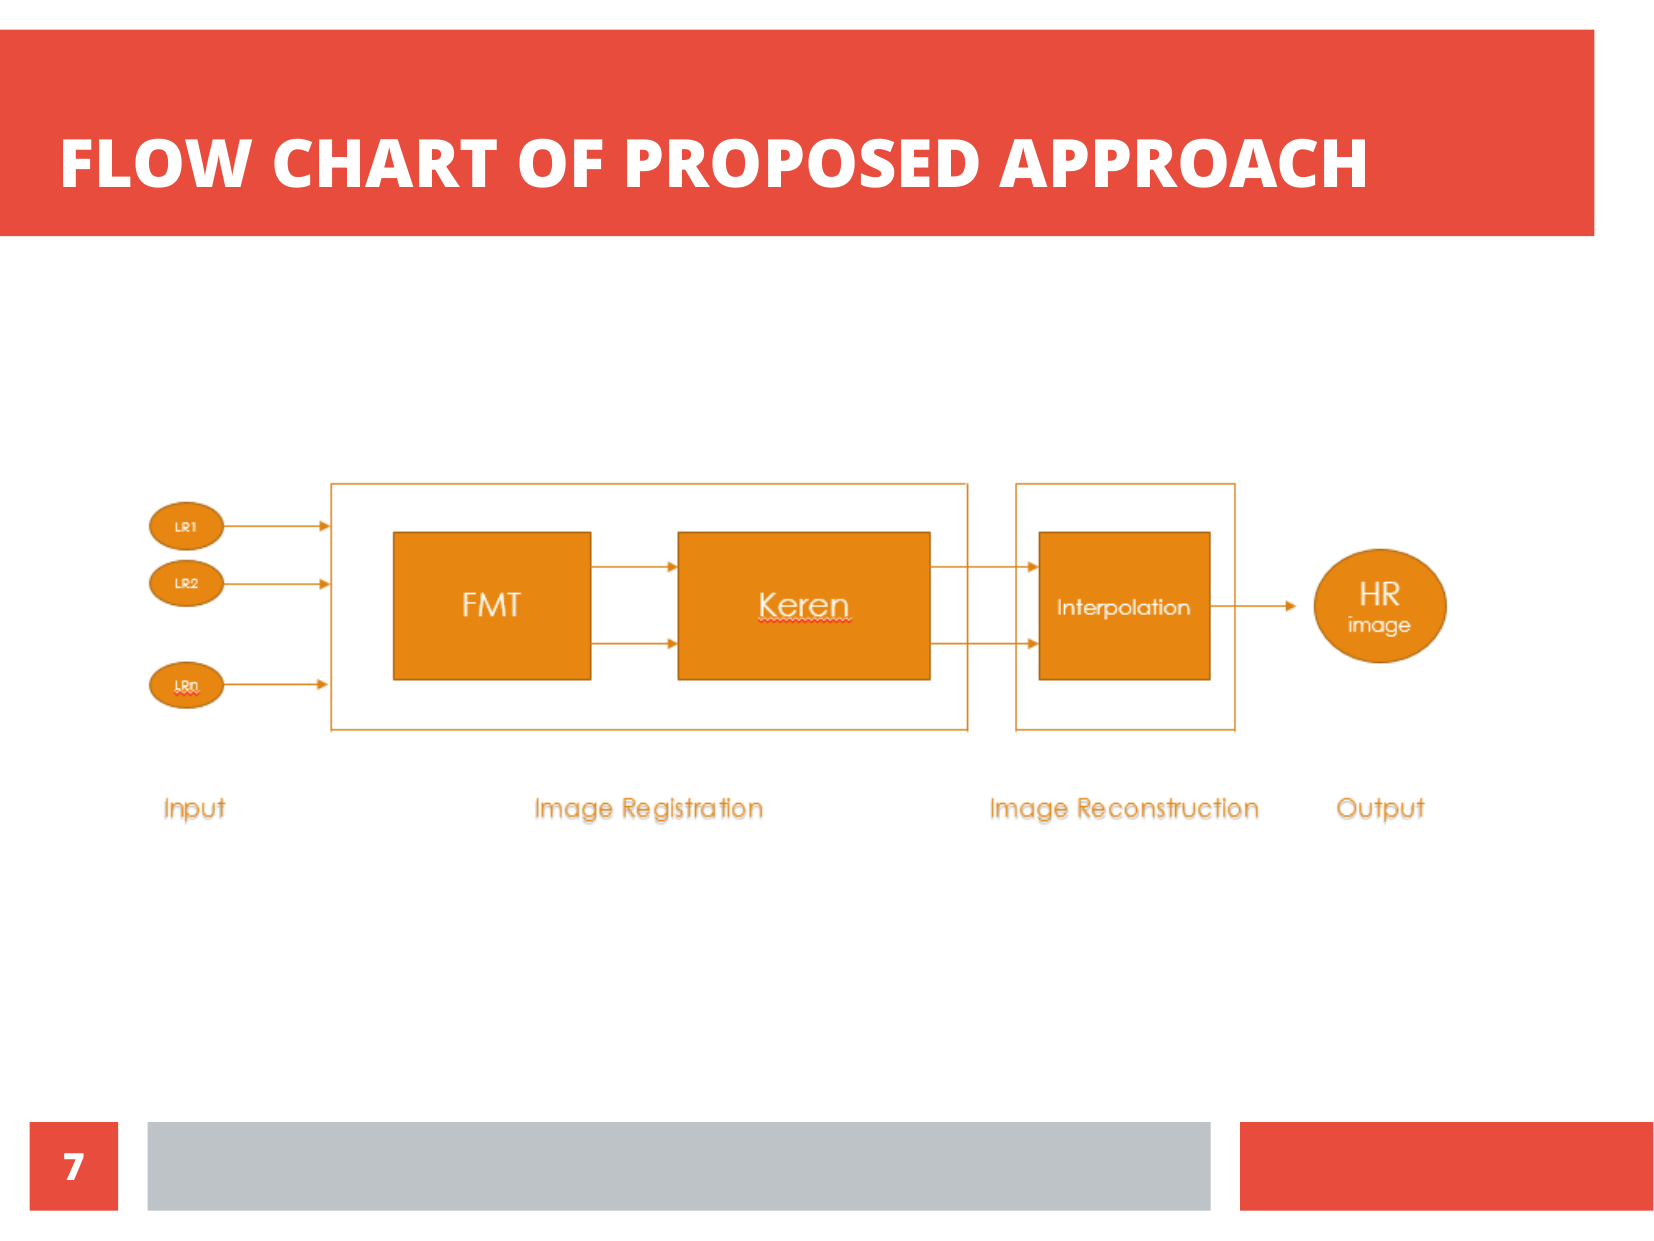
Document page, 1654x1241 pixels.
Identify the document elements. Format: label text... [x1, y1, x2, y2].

title FLOW CHART OF PROPOSED APPROACH [59, 59, 1595, 207]
picture [129, 463, 1469, 839]
